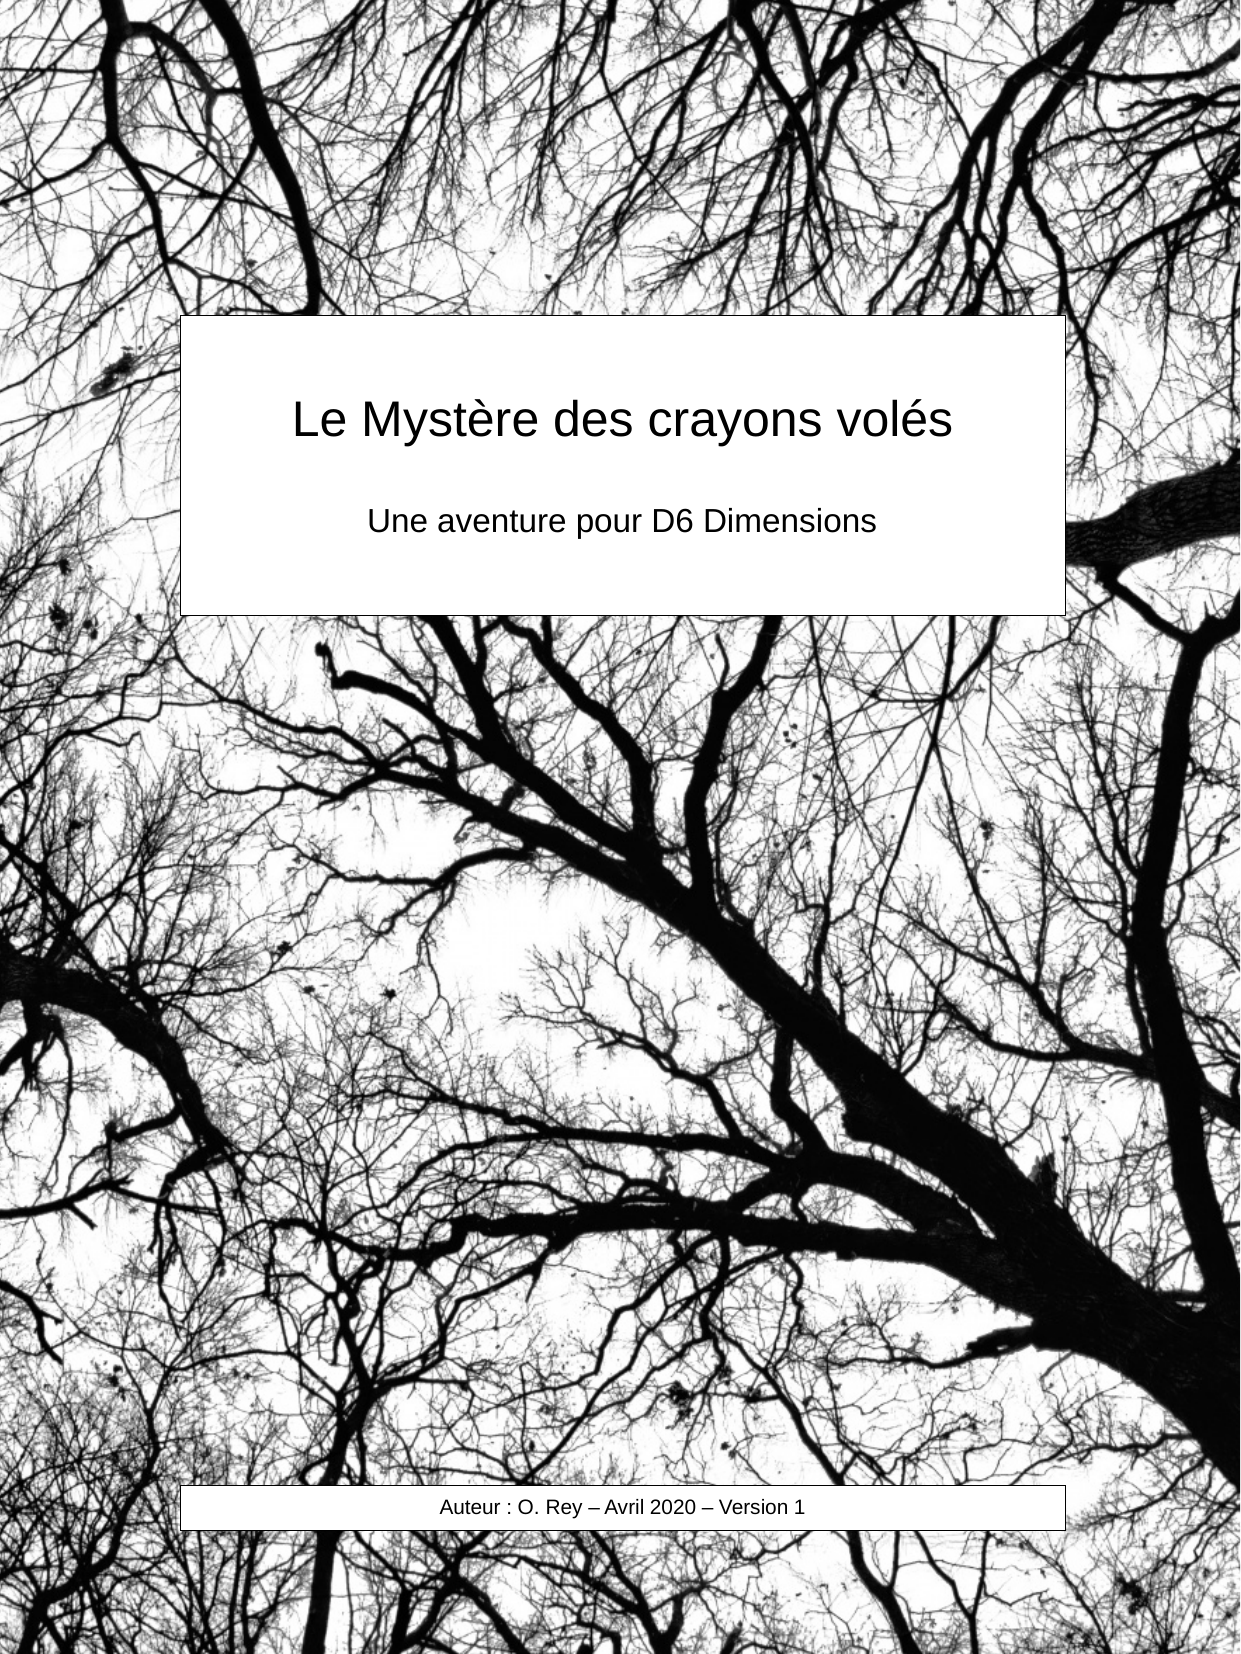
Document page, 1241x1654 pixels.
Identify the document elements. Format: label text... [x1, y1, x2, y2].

text_box Auteur : O. Rey – Avril 2020 – Version 1 [180, 1485, 1066, 1531]
picture [0, 0, 1241, 1654]
text_box Le Mystère des crayons volés Une aventure pour D6 Dimensions [180, 315, 1066, 616]
